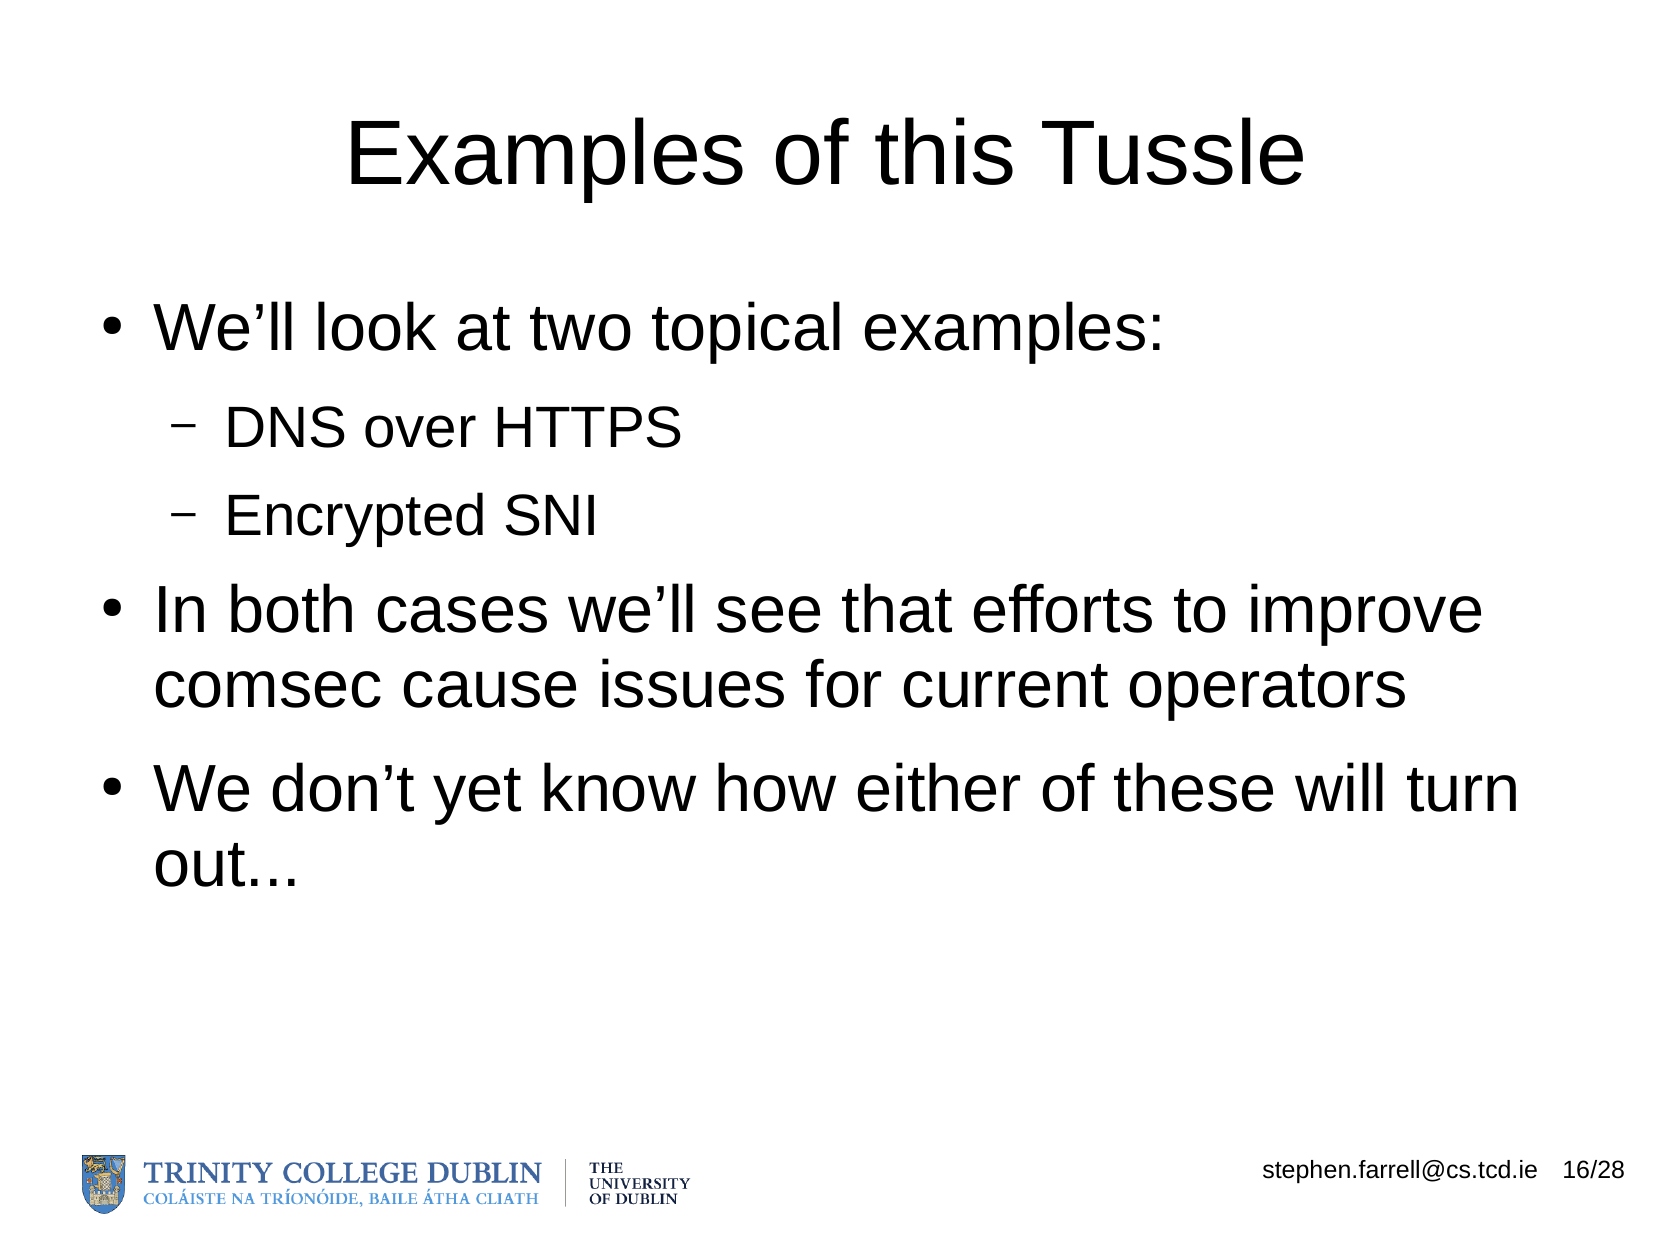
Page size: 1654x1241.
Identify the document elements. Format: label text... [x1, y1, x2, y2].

title Examples of this Tussle [82, 49, 1571, 257]
picture [82, 1155, 694, 1214]
list We’ll look at two topical examples: DNS over HTTPS Encrypted SNI In both cases we’ll see that efforts to improve comsec cause issues for current operators We don’t yet know how either of these will turn out... [82, 290, 1571, 1010]
